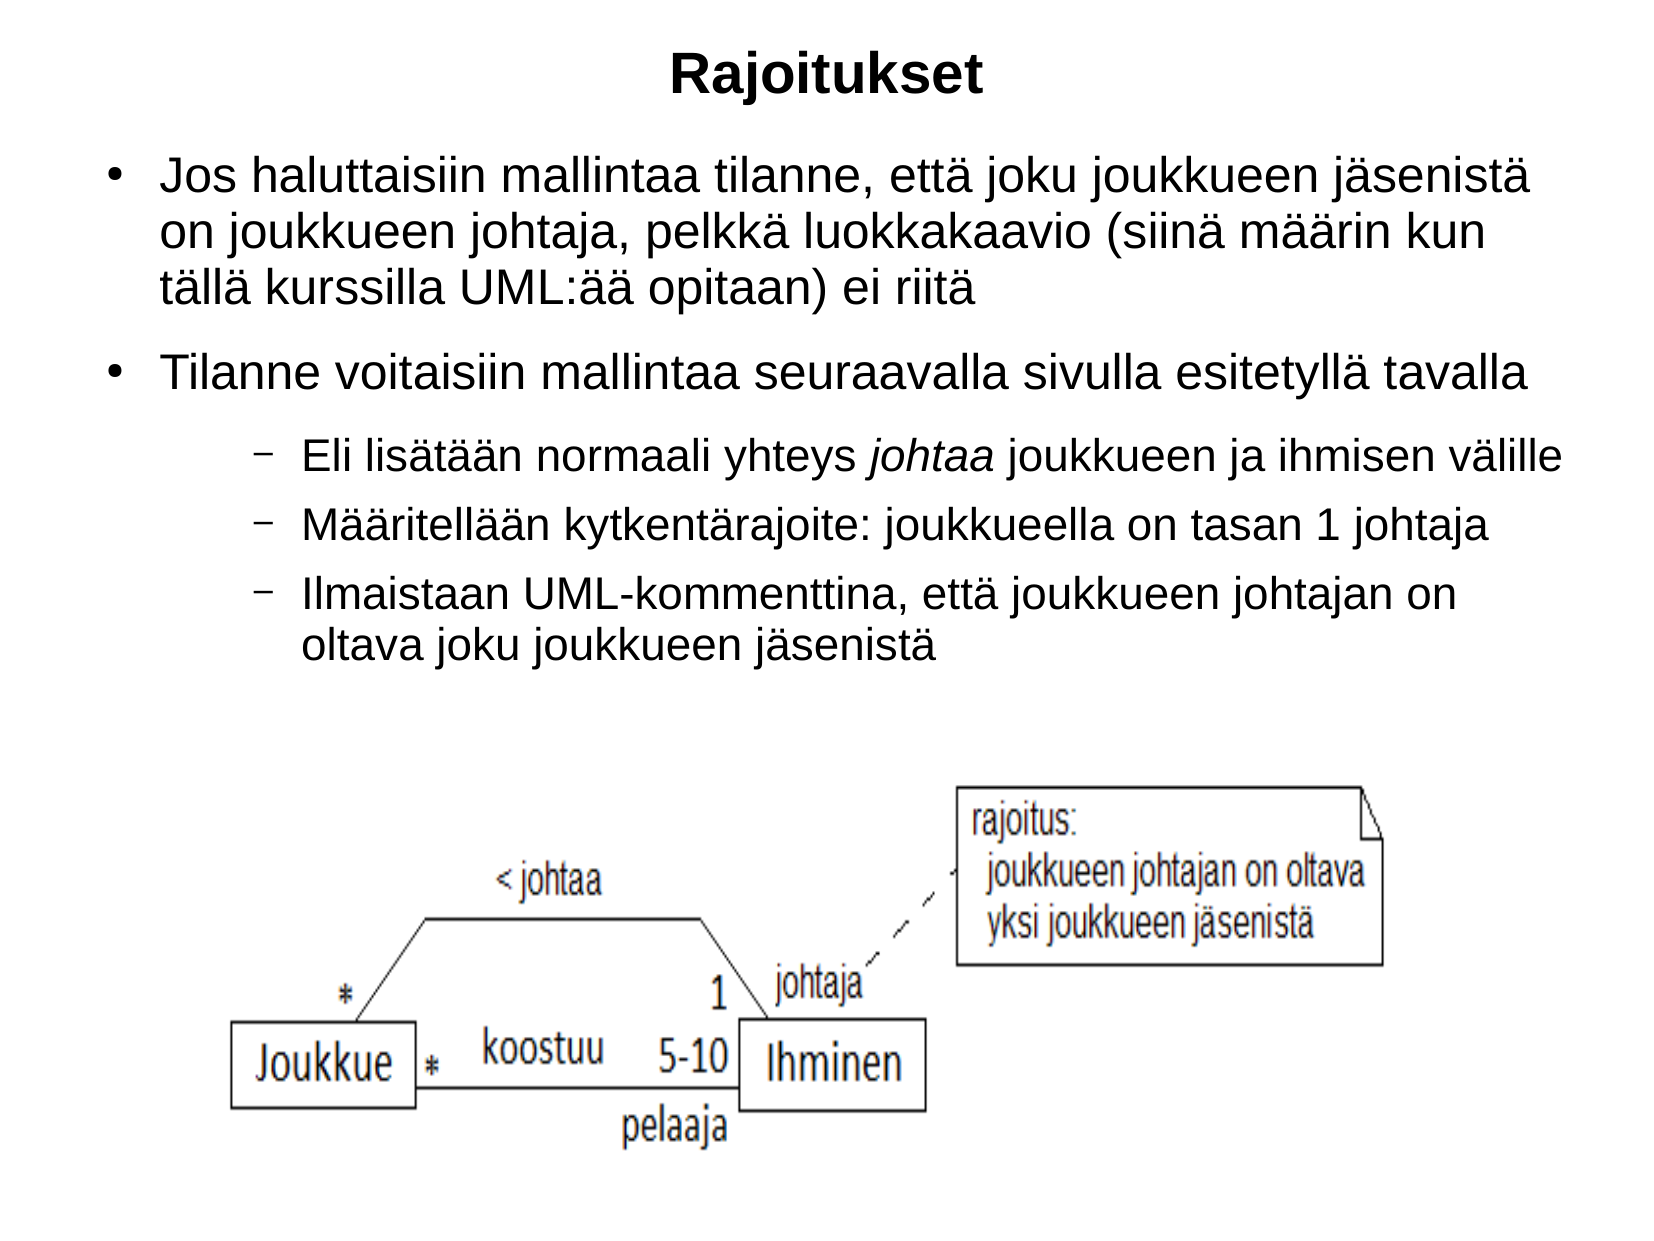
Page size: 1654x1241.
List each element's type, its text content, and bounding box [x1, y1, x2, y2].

picture [223, 767, 1388, 1159]
title Rajoitukset [82, 40, 1571, 106]
list Jos haluttaisiin mallintaa tilanne, että joku joukkueen jäsenistä on joukkueen johtaja, pelkkä luokkakaavio (siinä määrin kun tällä kurssilla UML:ää opitaan) ei riitä Tilanne voitaisiin mallintaa seuraavalla sivulla esitetyllä tavalla Eli lisätään normaali yhteys johtaa joukkueen ja ihmisen välille Määritellään kytkentärajoite: joukkueella on tasan 1 johtaja Ilmaistaan UML-kommenttina, että joukkueen johtajan on oltava joku joukkueen jäsenistä [88, 147, 1571, 1094]
